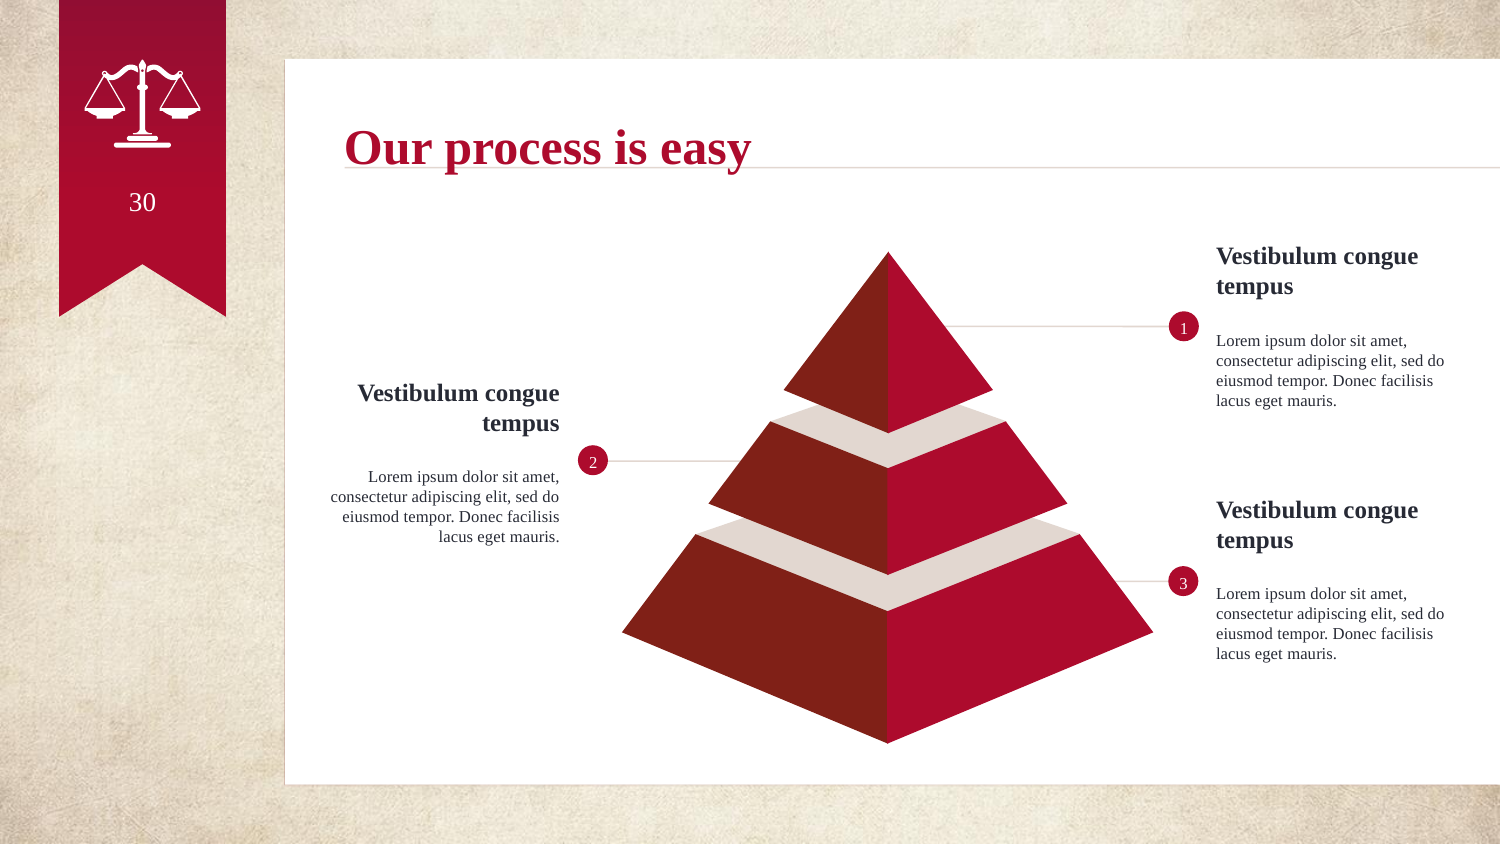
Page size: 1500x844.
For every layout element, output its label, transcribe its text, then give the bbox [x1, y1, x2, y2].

picture [0, 0, 1500, 844]
text_box 3 [1164, 557, 1202, 605]
text_box 1 [1164, 302, 1203, 351]
text_box Vestibulum congue tempus Lorem ipsum dolor sit amet, consectetur adipiscing elit, sed do eiusmod tempor. Donec facilisis lacus eget mauris. [292, 356, 575, 566]
text_box 2 [574, 436, 612, 484]
text_box Vestibulum congue tempus Lorem ipsum dolor sit amet, consectetur adipiscing elit, sed do eiusmod tempor. Donec facilisis lacus eget mauris. [1201, 473, 1484, 683]
text_box [621, 251, 1154, 744]
title Our process is easy [343, 109, 1441, 175]
text_box Vestibulum congue tempus Lorem ipsum dolor sit amet, consectetur adipiscing elit, sed do eiusmod tempor. Donec facilisis lacus eget mauris. [1201, 219, 1484, 430]
slide_number <number> [58, 167, 226, 233]
